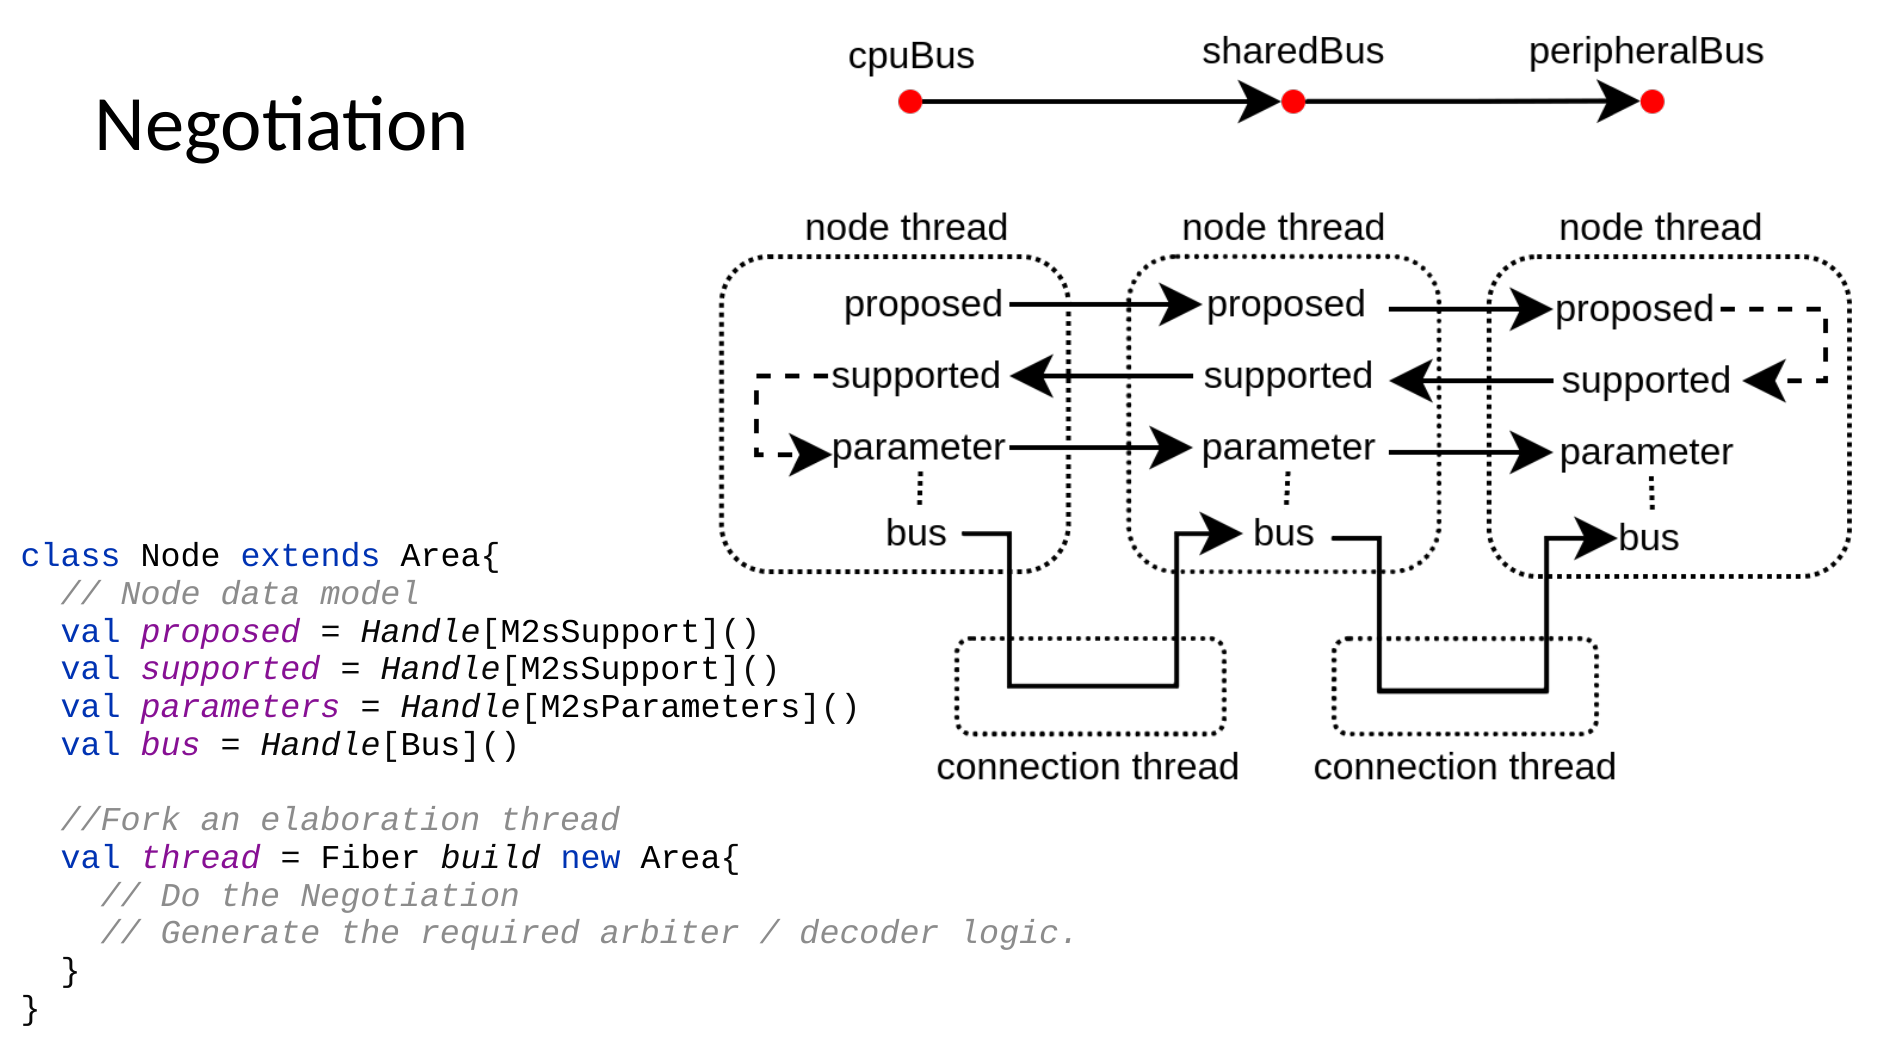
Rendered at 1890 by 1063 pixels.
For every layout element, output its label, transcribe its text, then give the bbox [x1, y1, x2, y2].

title Negotiation [94, 42, 673, 220]
picture [673, 0, 1890, 851]
text_box class Node extends Area{ // Node data model val proposed = Handle[M2sSupport]() val supported = Handle[M2sSupport]() val parameters = Handle[M2sParameters]() val bus = Handle[Bus]() //Fork an elaboration thread val thread = Fiber build new Area{ // Do the Negotiation // Generate the required arbiter / decoder logic. } } [5, 531, 1123, 1040]
